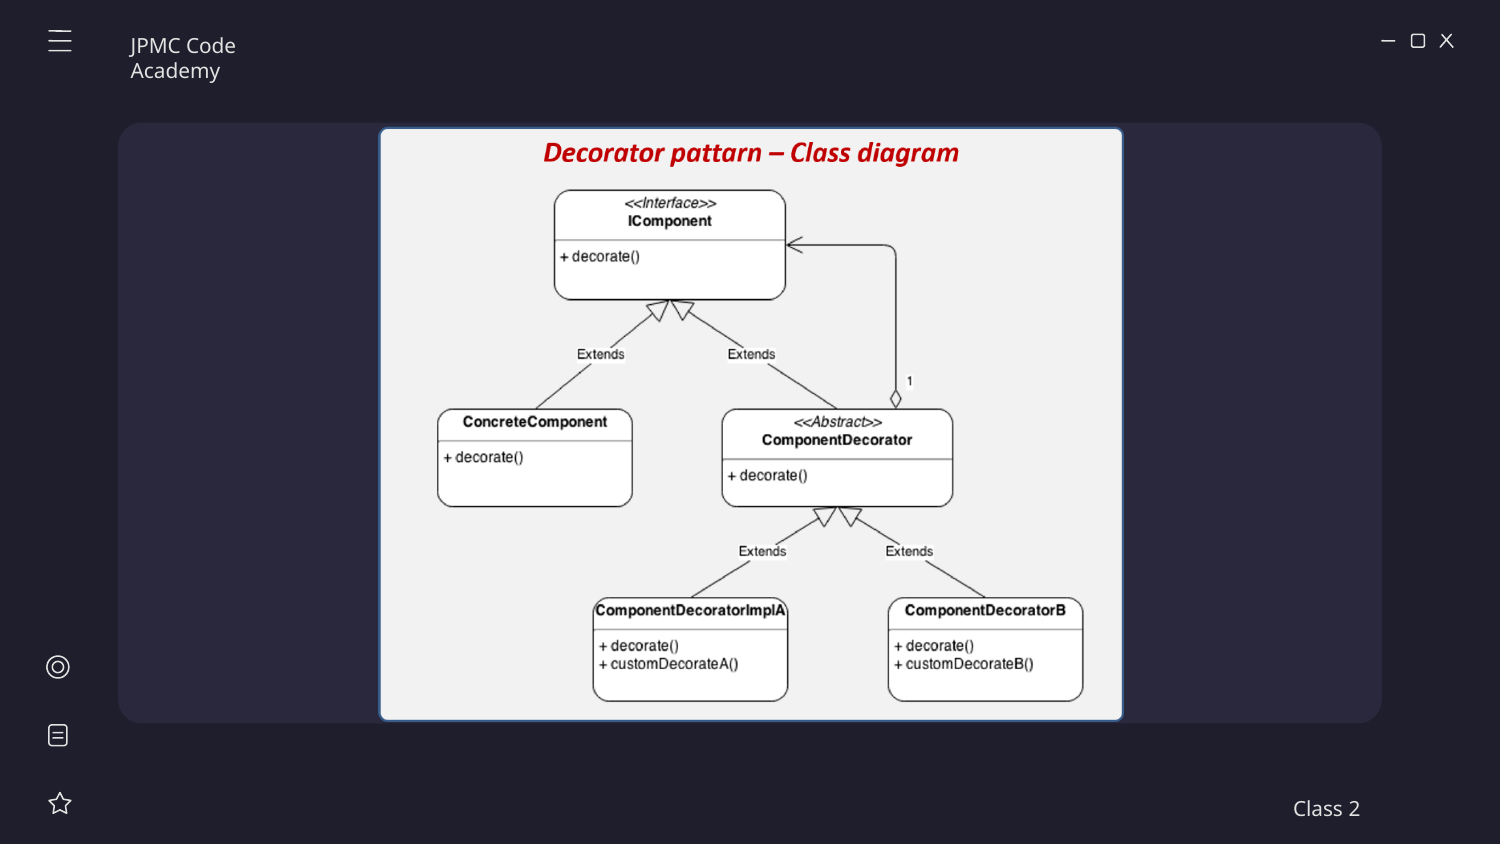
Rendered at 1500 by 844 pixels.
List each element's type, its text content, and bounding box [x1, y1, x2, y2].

text_box JPMC Code Academy [130, 18, 306, 64]
picture [378, 125, 1124, 722]
text_box Class 2 [1278, 780, 1453, 826]
